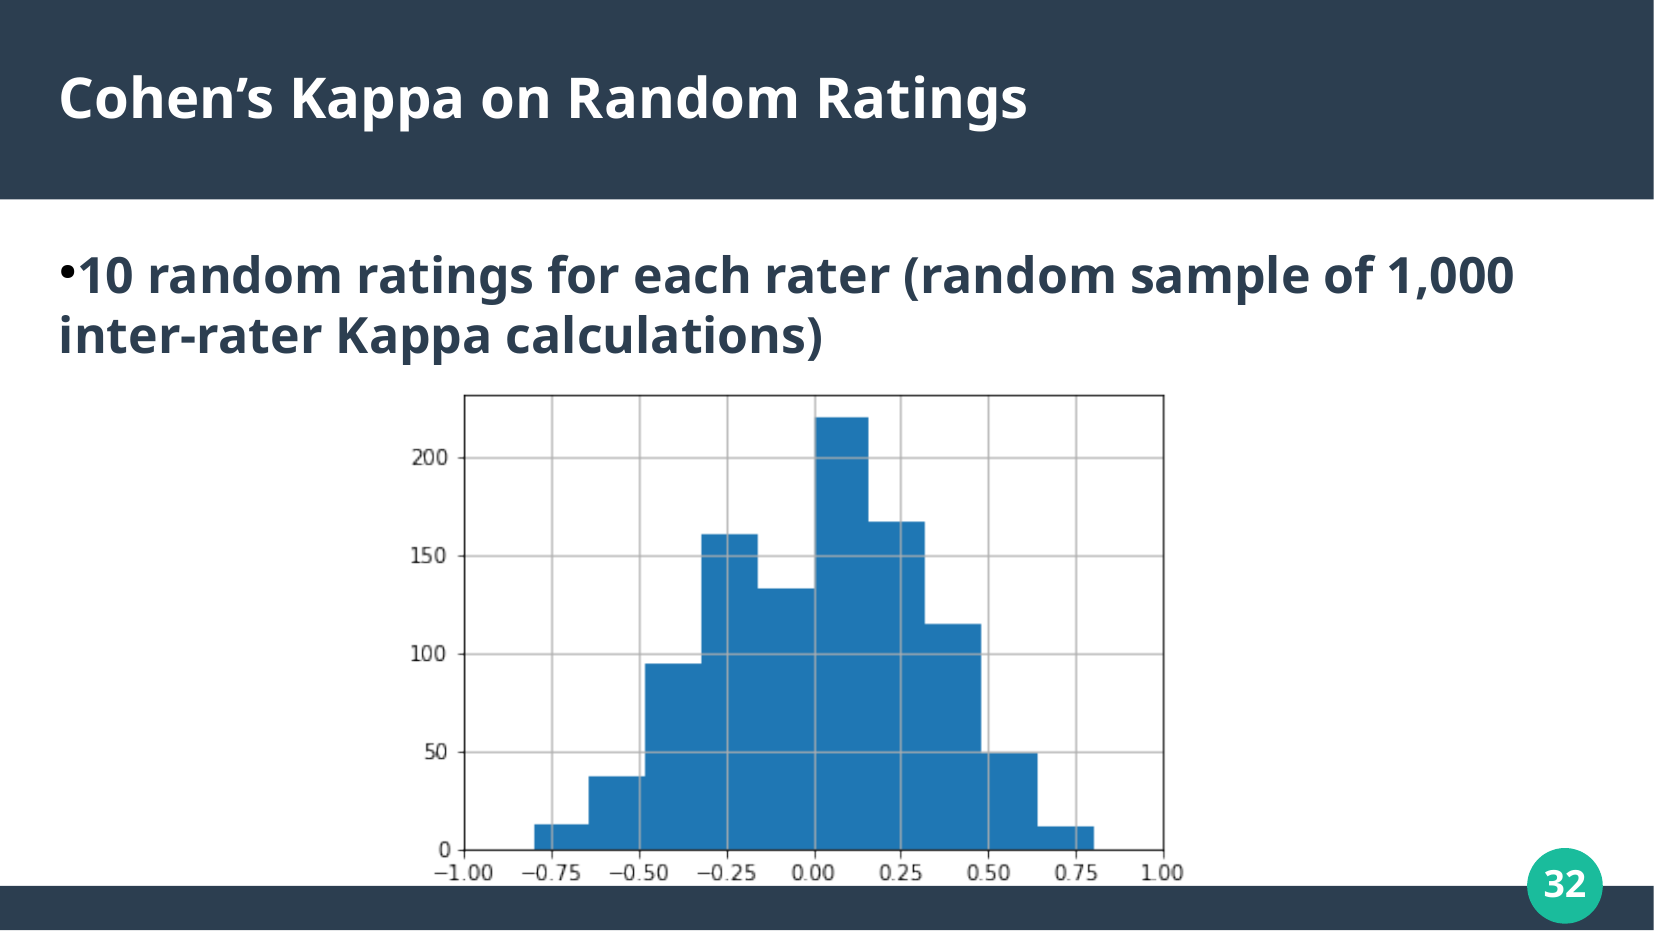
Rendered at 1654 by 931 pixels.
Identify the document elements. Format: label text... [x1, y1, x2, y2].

picture [395, 374, 1201, 901]
list 10 random ratings for each rater (random sample of 1,000 inter-rater Kappa calculations) [59, 243, 1595, 864]
title Cohen’s Kappa on Random Ratings [59, 37, 1595, 155]
